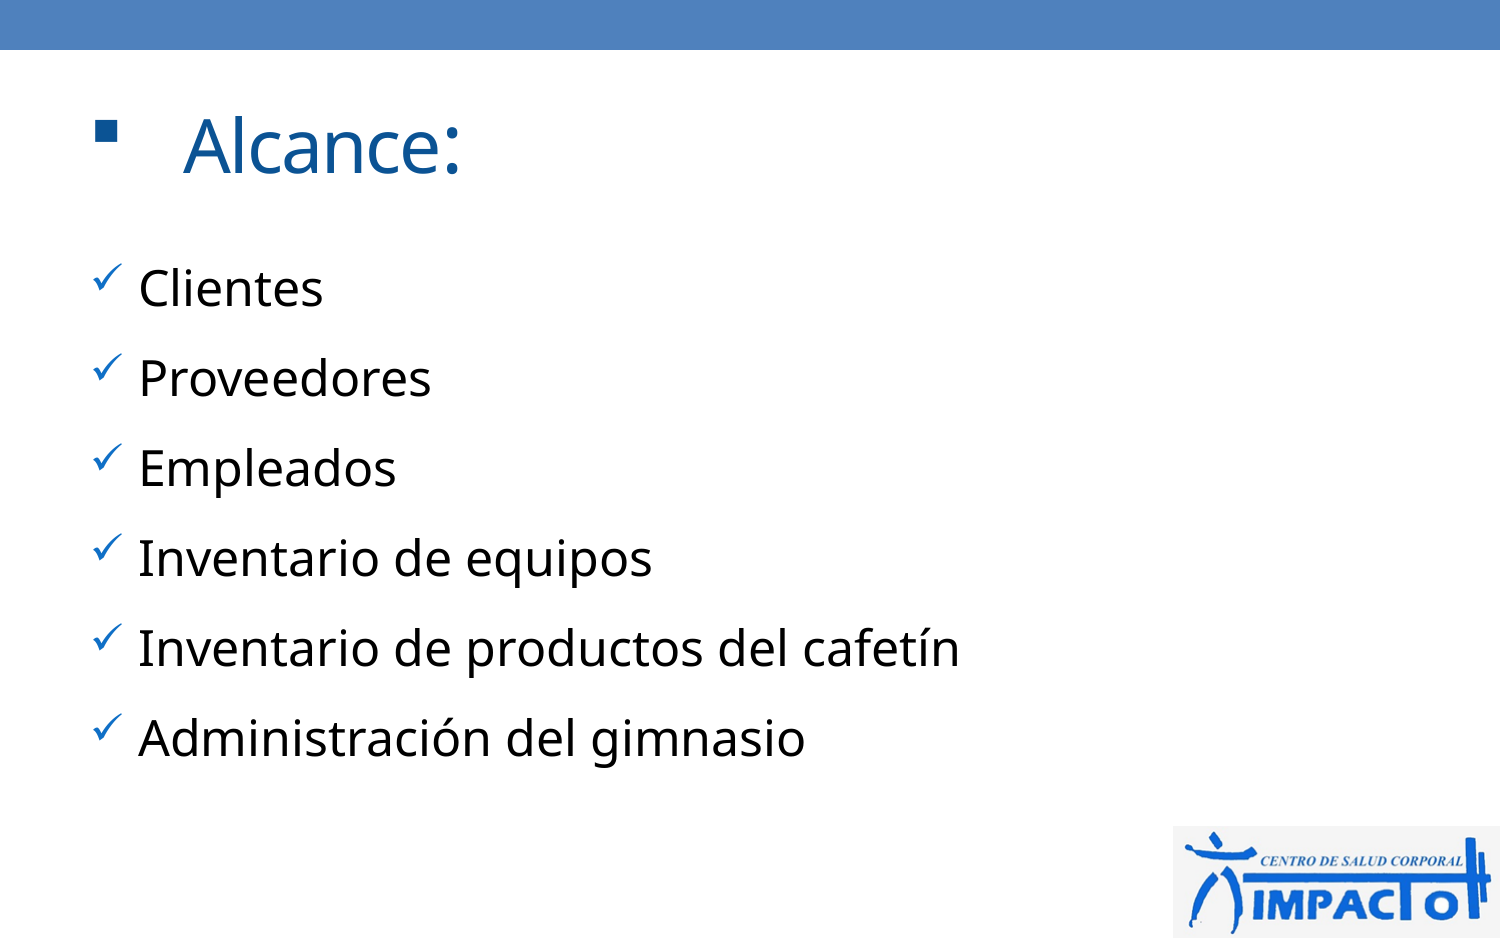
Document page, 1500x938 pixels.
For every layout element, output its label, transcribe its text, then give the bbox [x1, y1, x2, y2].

text_box Clientes Proveedores Empleados Inventario de equipos Inventario de productos del cafetín Administración del gimnasio [74, 218, 1425, 886]
text_box Alcance: [74, 72, 1425, 209]
picture [1173, 826, 1500, 938]
